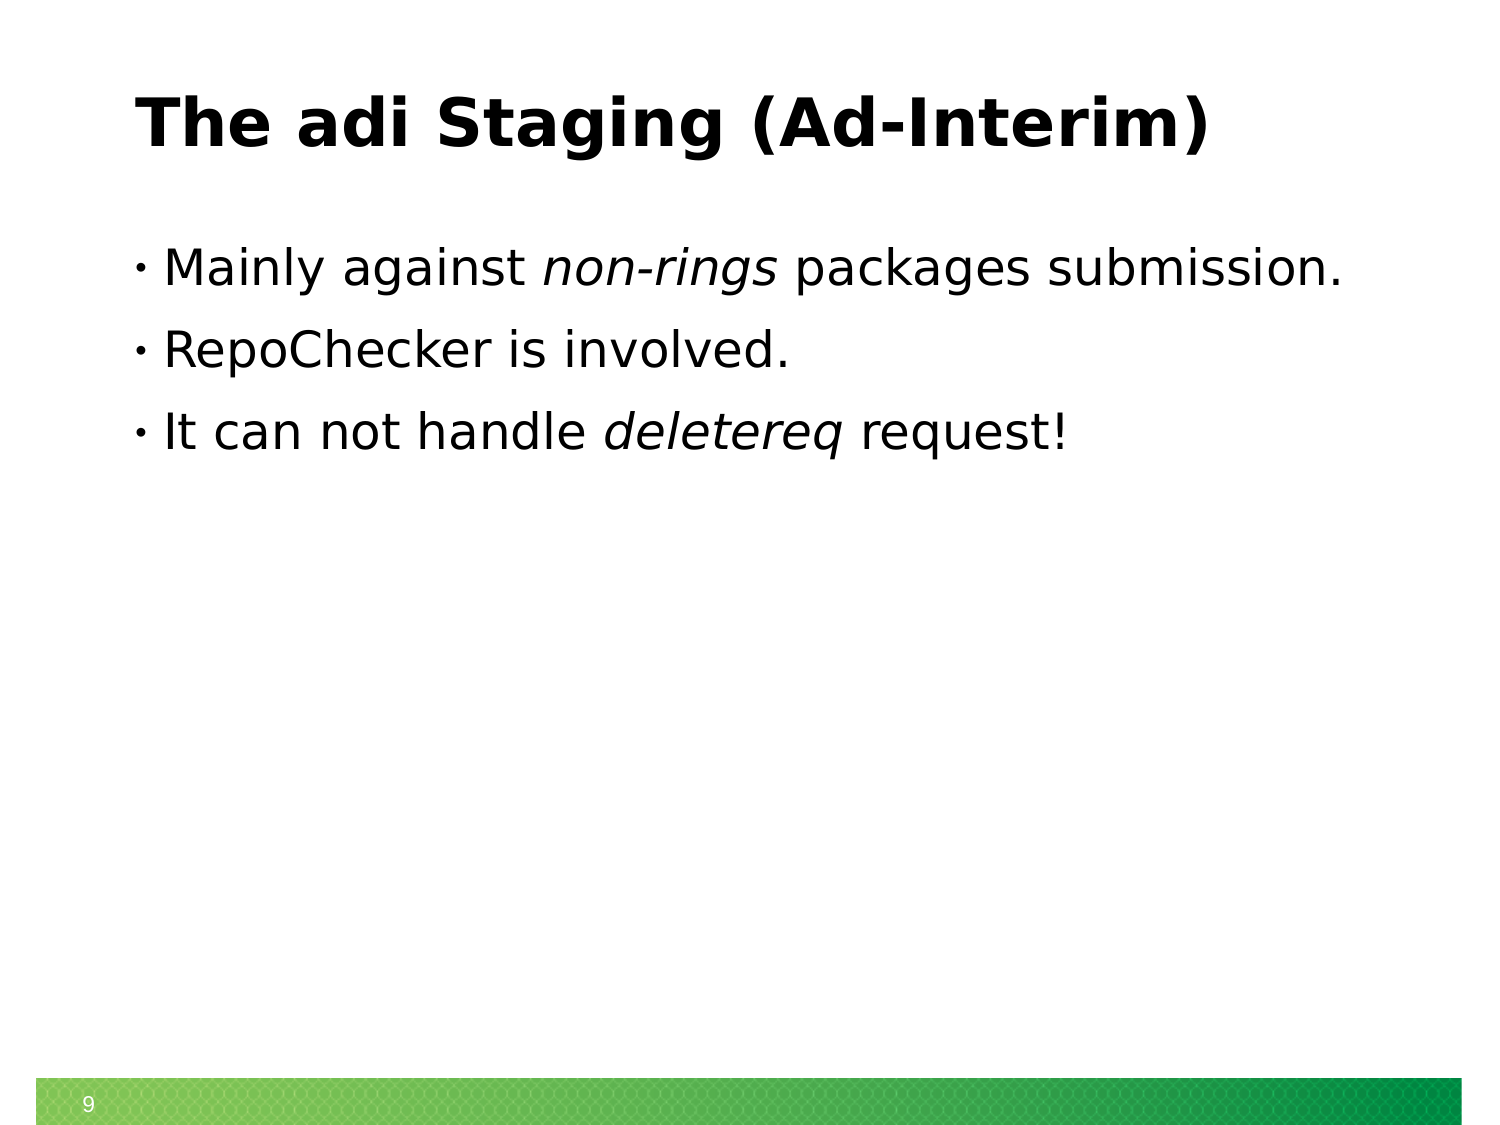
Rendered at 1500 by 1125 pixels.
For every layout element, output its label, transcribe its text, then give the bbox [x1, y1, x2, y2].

list Mainly against non-rings packages submission. RepoChecker is involved. It can not handle deletereq request! [135, 238, 1372, 982]
title The adi Staging (Ad-Interim) [135, 41, 1372, 204]
picture [36, 1078, 1462, 1125]
